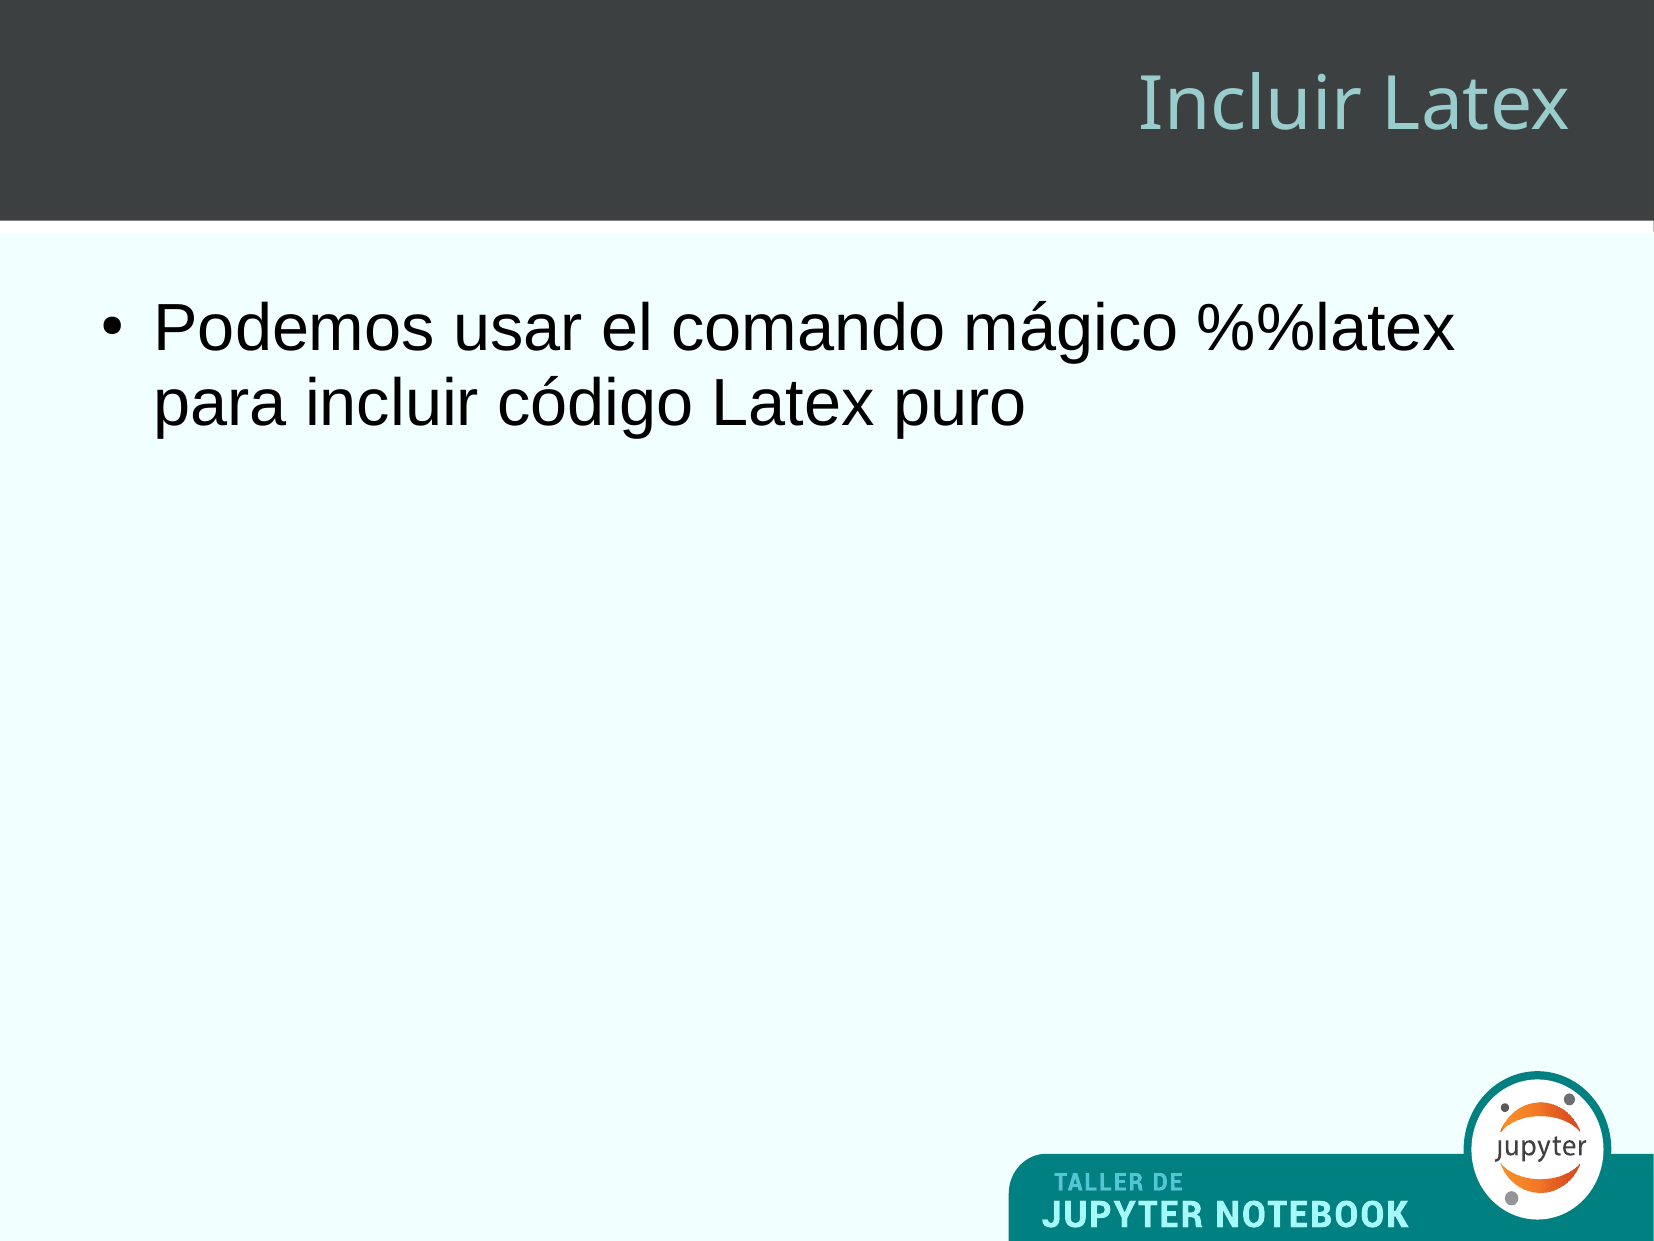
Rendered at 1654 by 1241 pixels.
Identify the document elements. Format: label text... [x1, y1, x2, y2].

title Incluir Latex [82, 49, 1571, 257]
list Podemos usar el comando mágico %%latex para incluir código Latex puro [82, 290, 1571, 1010]
